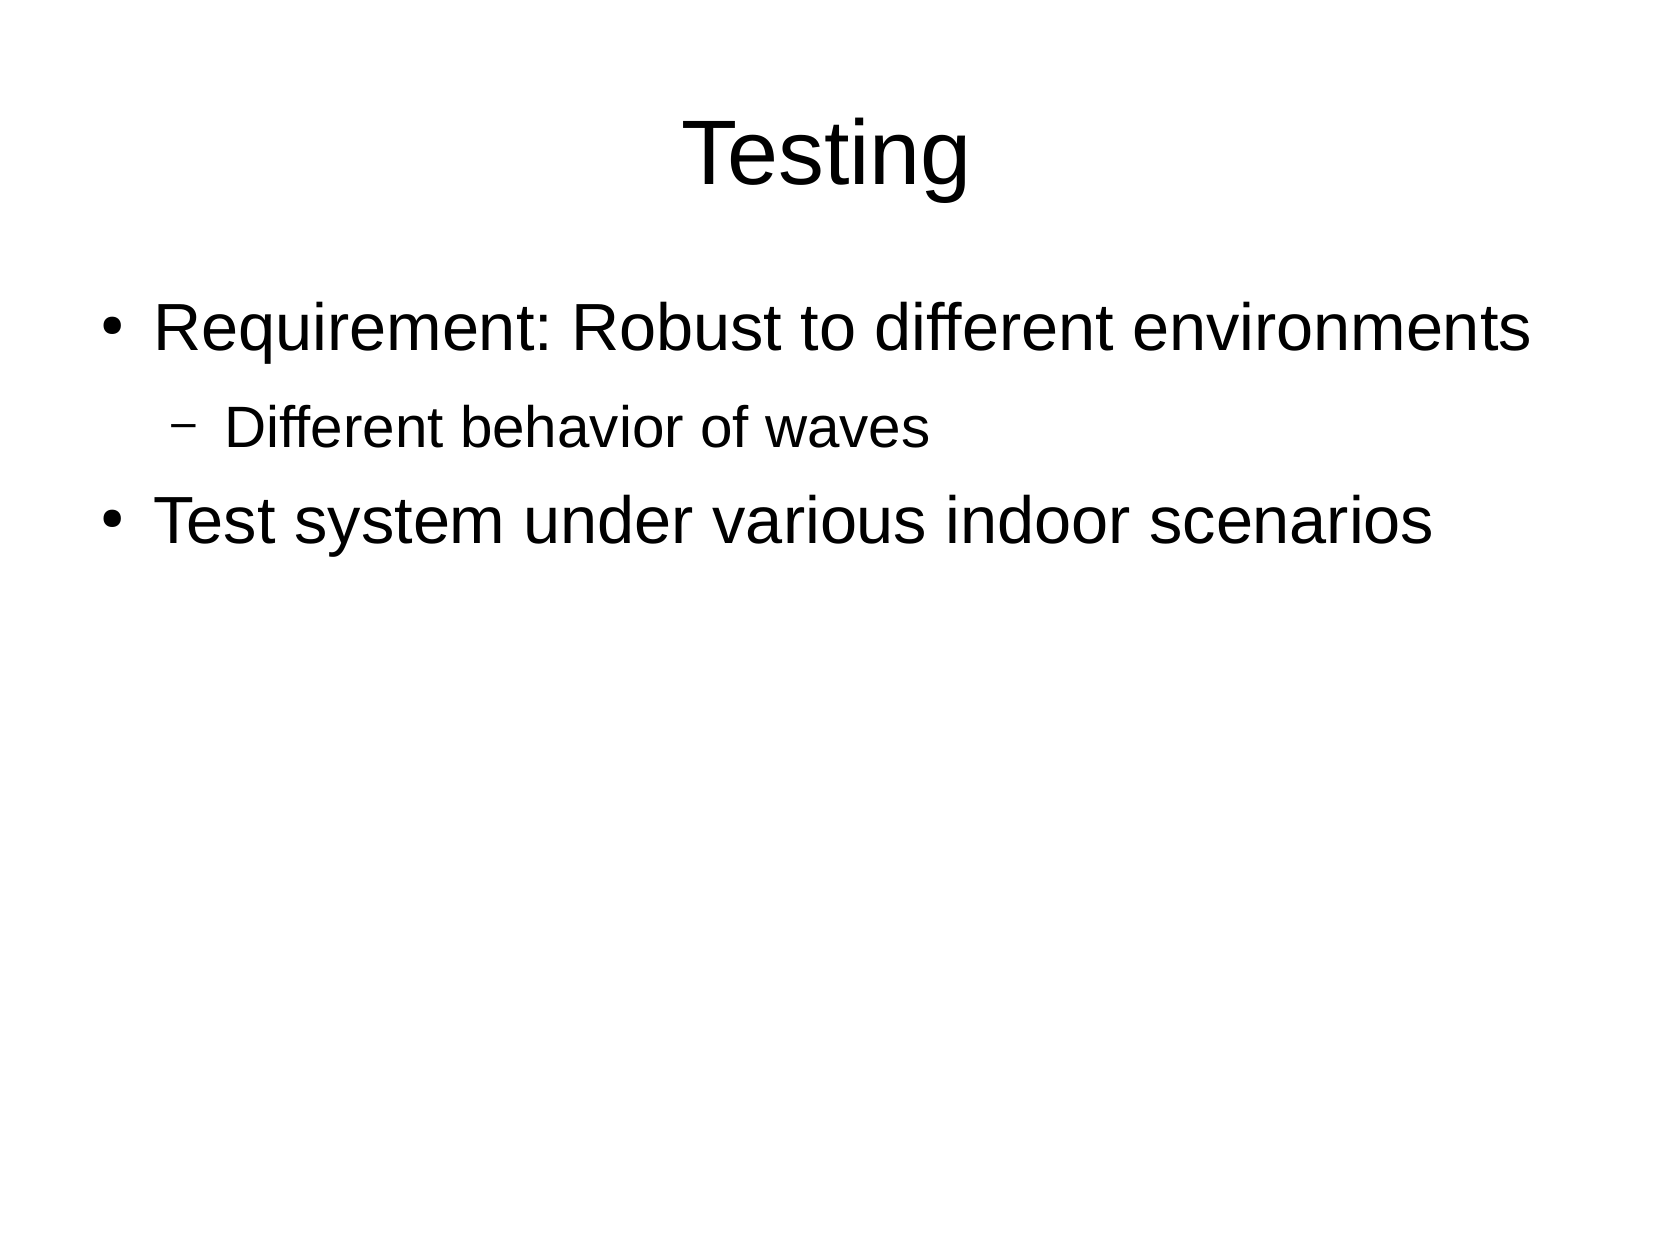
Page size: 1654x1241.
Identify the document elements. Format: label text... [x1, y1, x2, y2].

title Testing [82, 49, 1571, 257]
list Requirement: Robust to different environments Different behavior of waves Test system under various indoor scenarios [82, 290, 1571, 1010]
